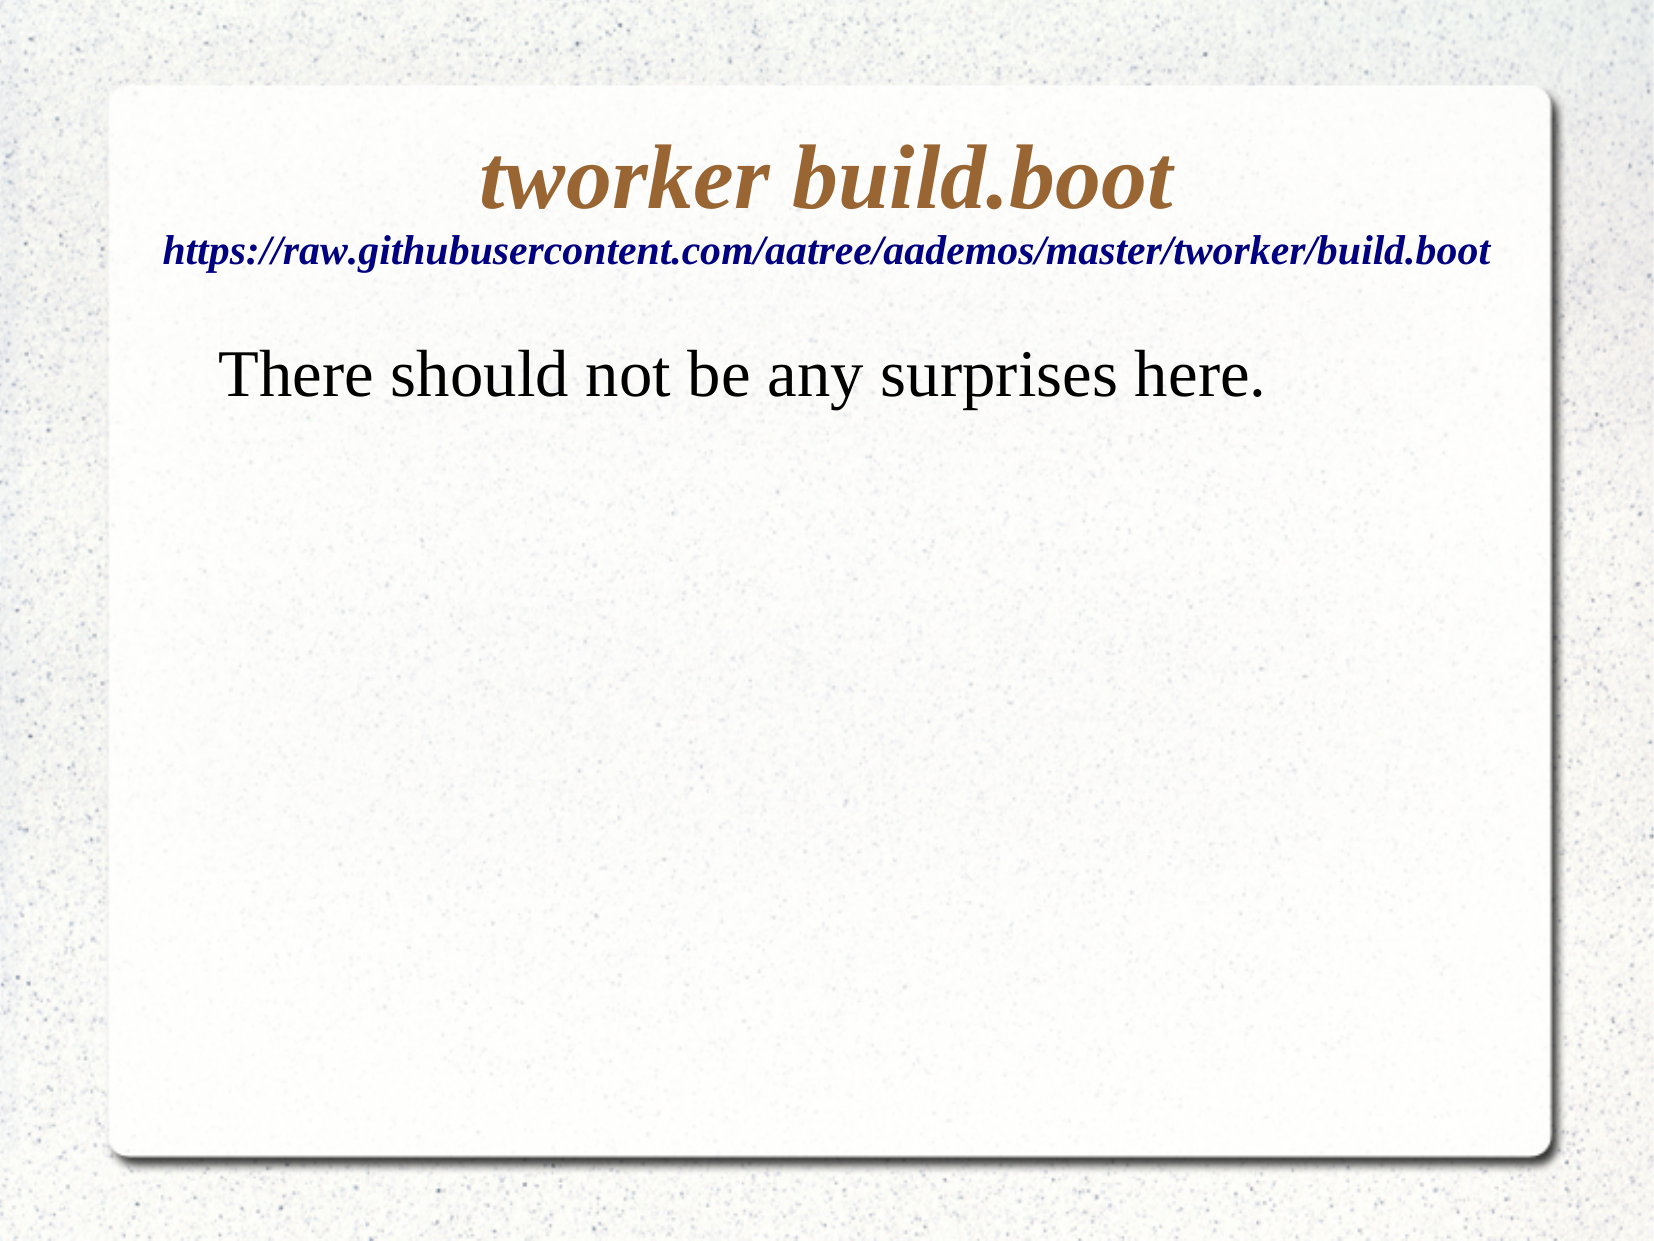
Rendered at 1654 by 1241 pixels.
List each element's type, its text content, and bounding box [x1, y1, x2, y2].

list There should not be any surprises here. [147, 336, 1506, 987]
title tworker build.boot https://raw.githubusercontent.com/aatree/aademos/master/tworker/build.boot [118, 96, 1536, 304]
picture [0, 0, 1654, 1241]
